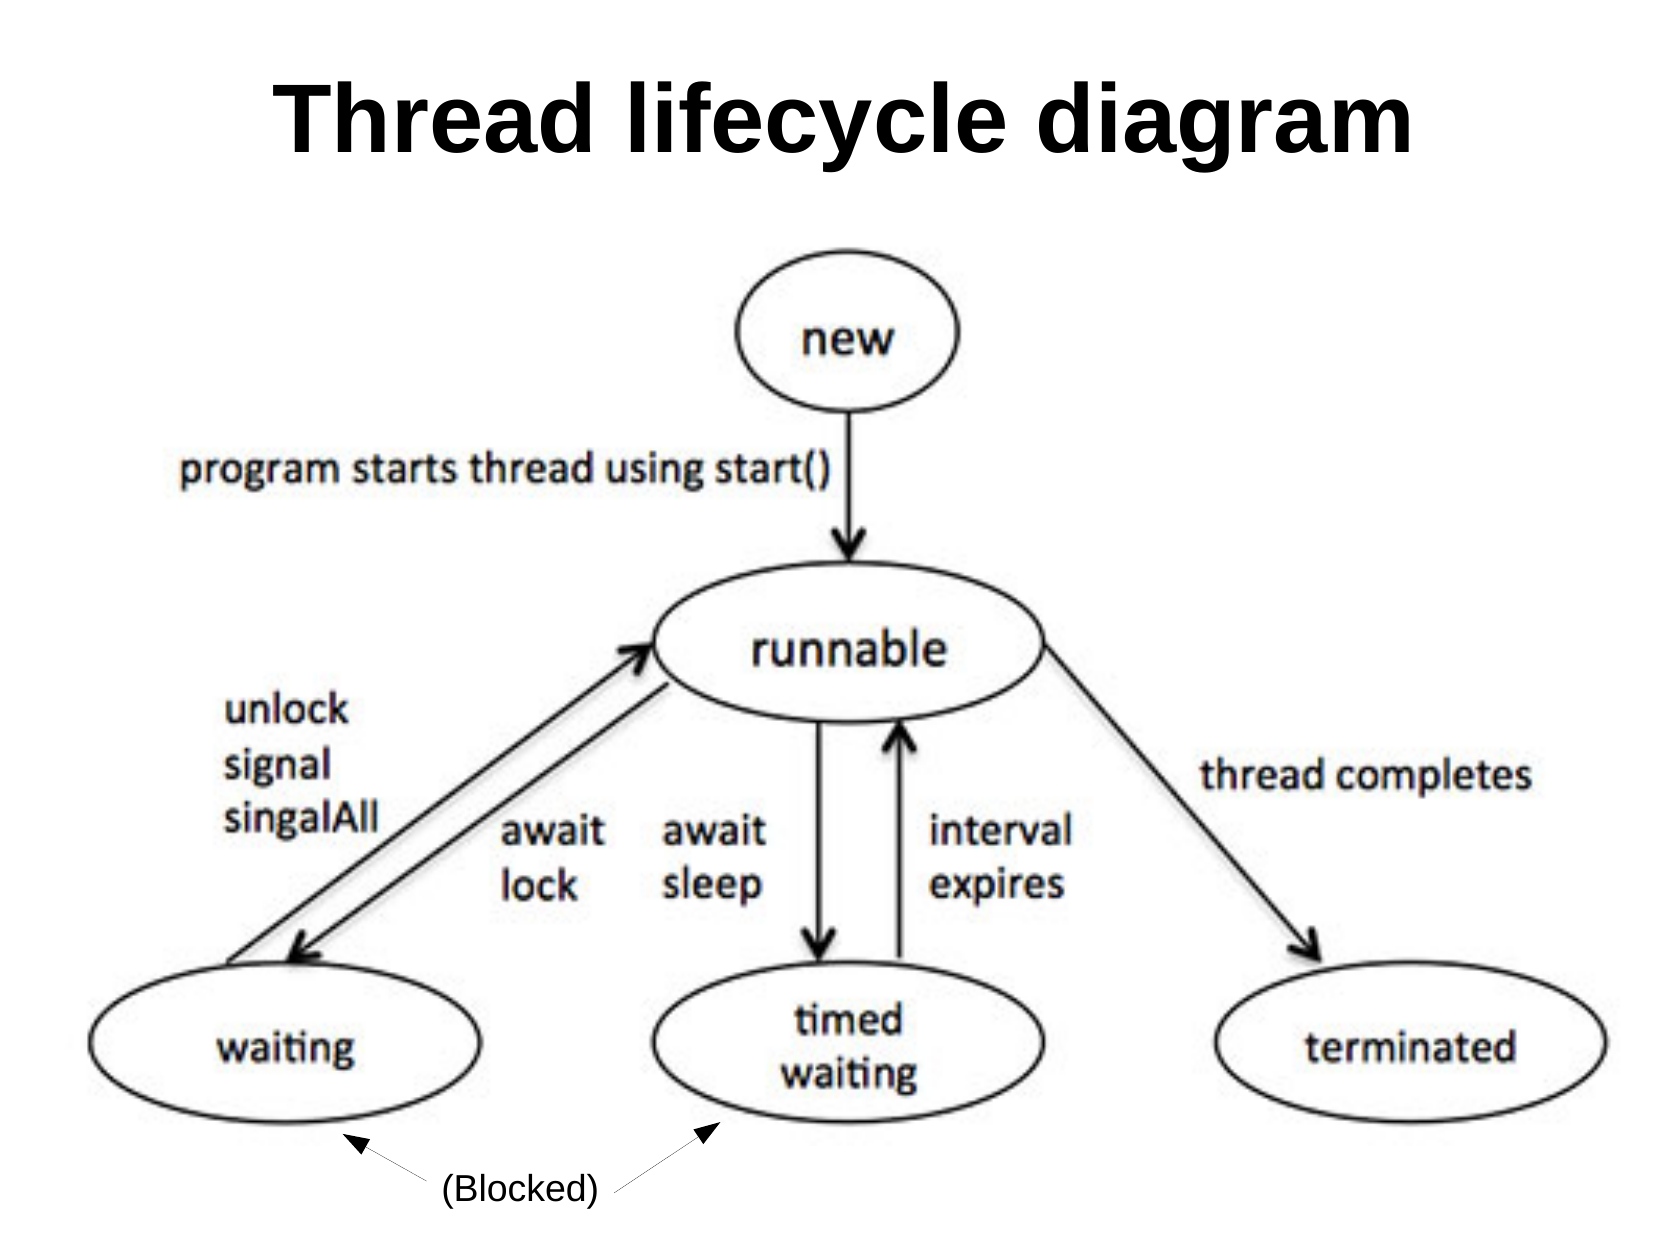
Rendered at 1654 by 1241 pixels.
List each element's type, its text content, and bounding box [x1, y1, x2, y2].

text_box (Blocked) [426, 1159, 615, 1217]
title Thread lifecycle diagram [82, 64, 1571, 174]
picture [64, 224, 1633, 1146]
